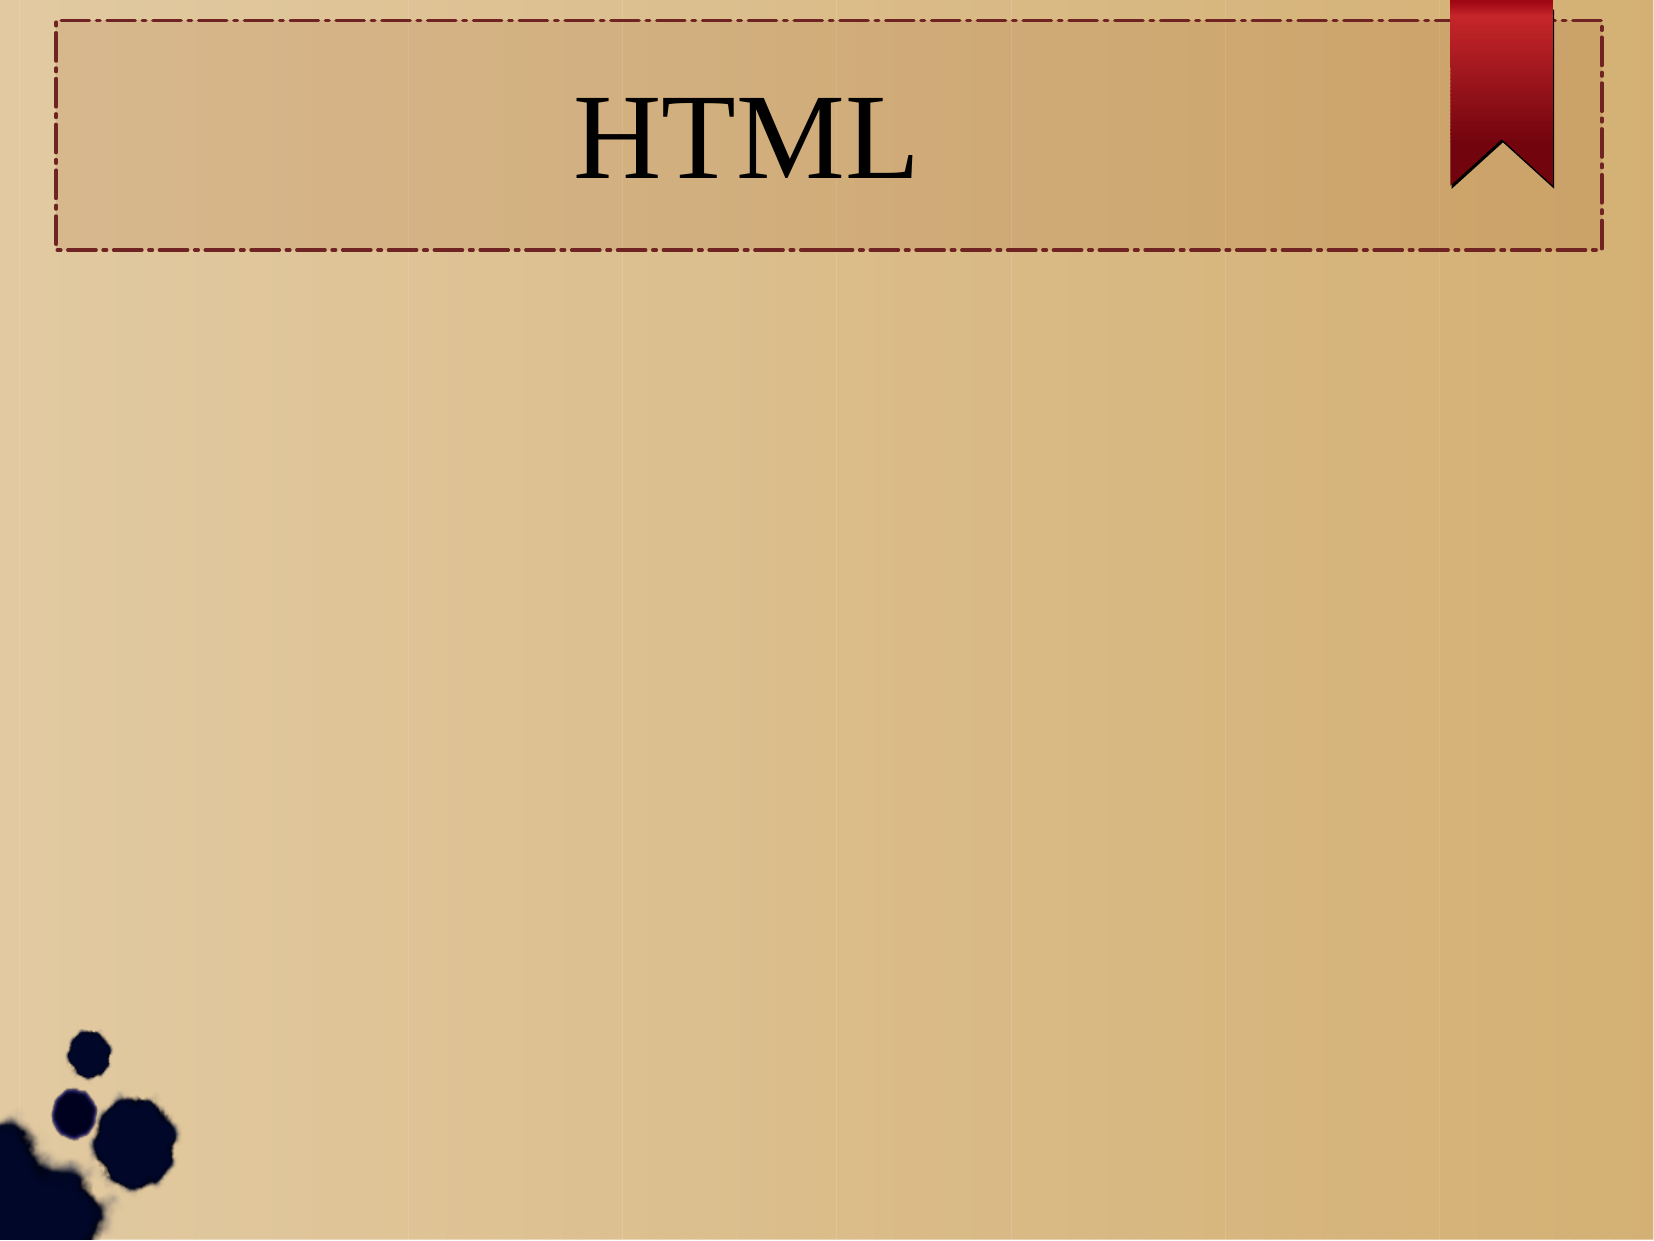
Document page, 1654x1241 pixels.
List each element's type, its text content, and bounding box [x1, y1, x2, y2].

title HTML [82, 47, 1412, 229]
